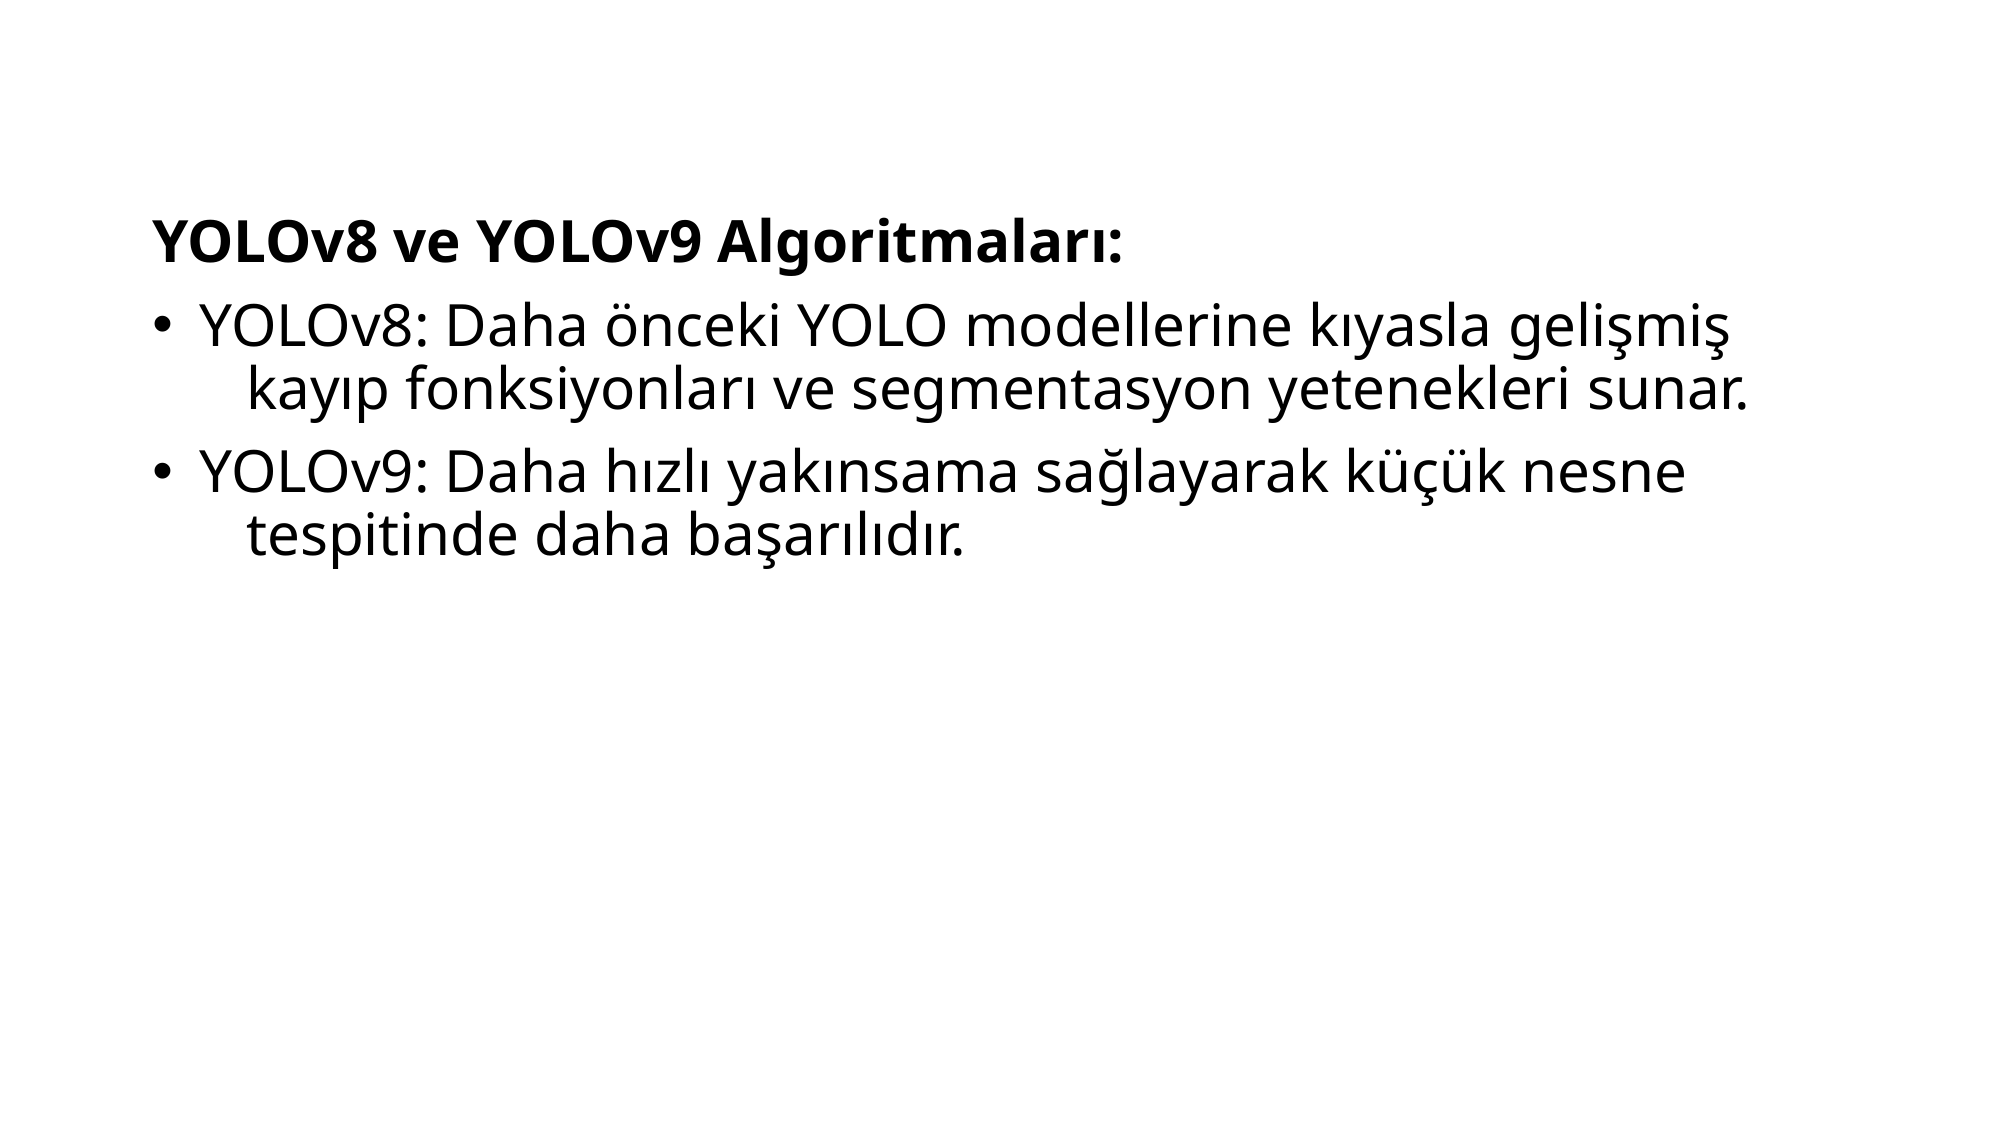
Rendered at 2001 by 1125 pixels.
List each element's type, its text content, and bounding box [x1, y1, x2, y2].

list YOLOv8 ve YOLOv9 Algoritmaları: YOLOv8: Daha önceki YOLO modellerine kıyasla gelişmiş kayıp fonksiyonları ve segmentasyon yetenekleri sunar. YOLOv9: Daha hızlı yakınsama sağlayarak küçük nesne tespitinde daha başarılıdır. [137, 204, 1863, 919]
